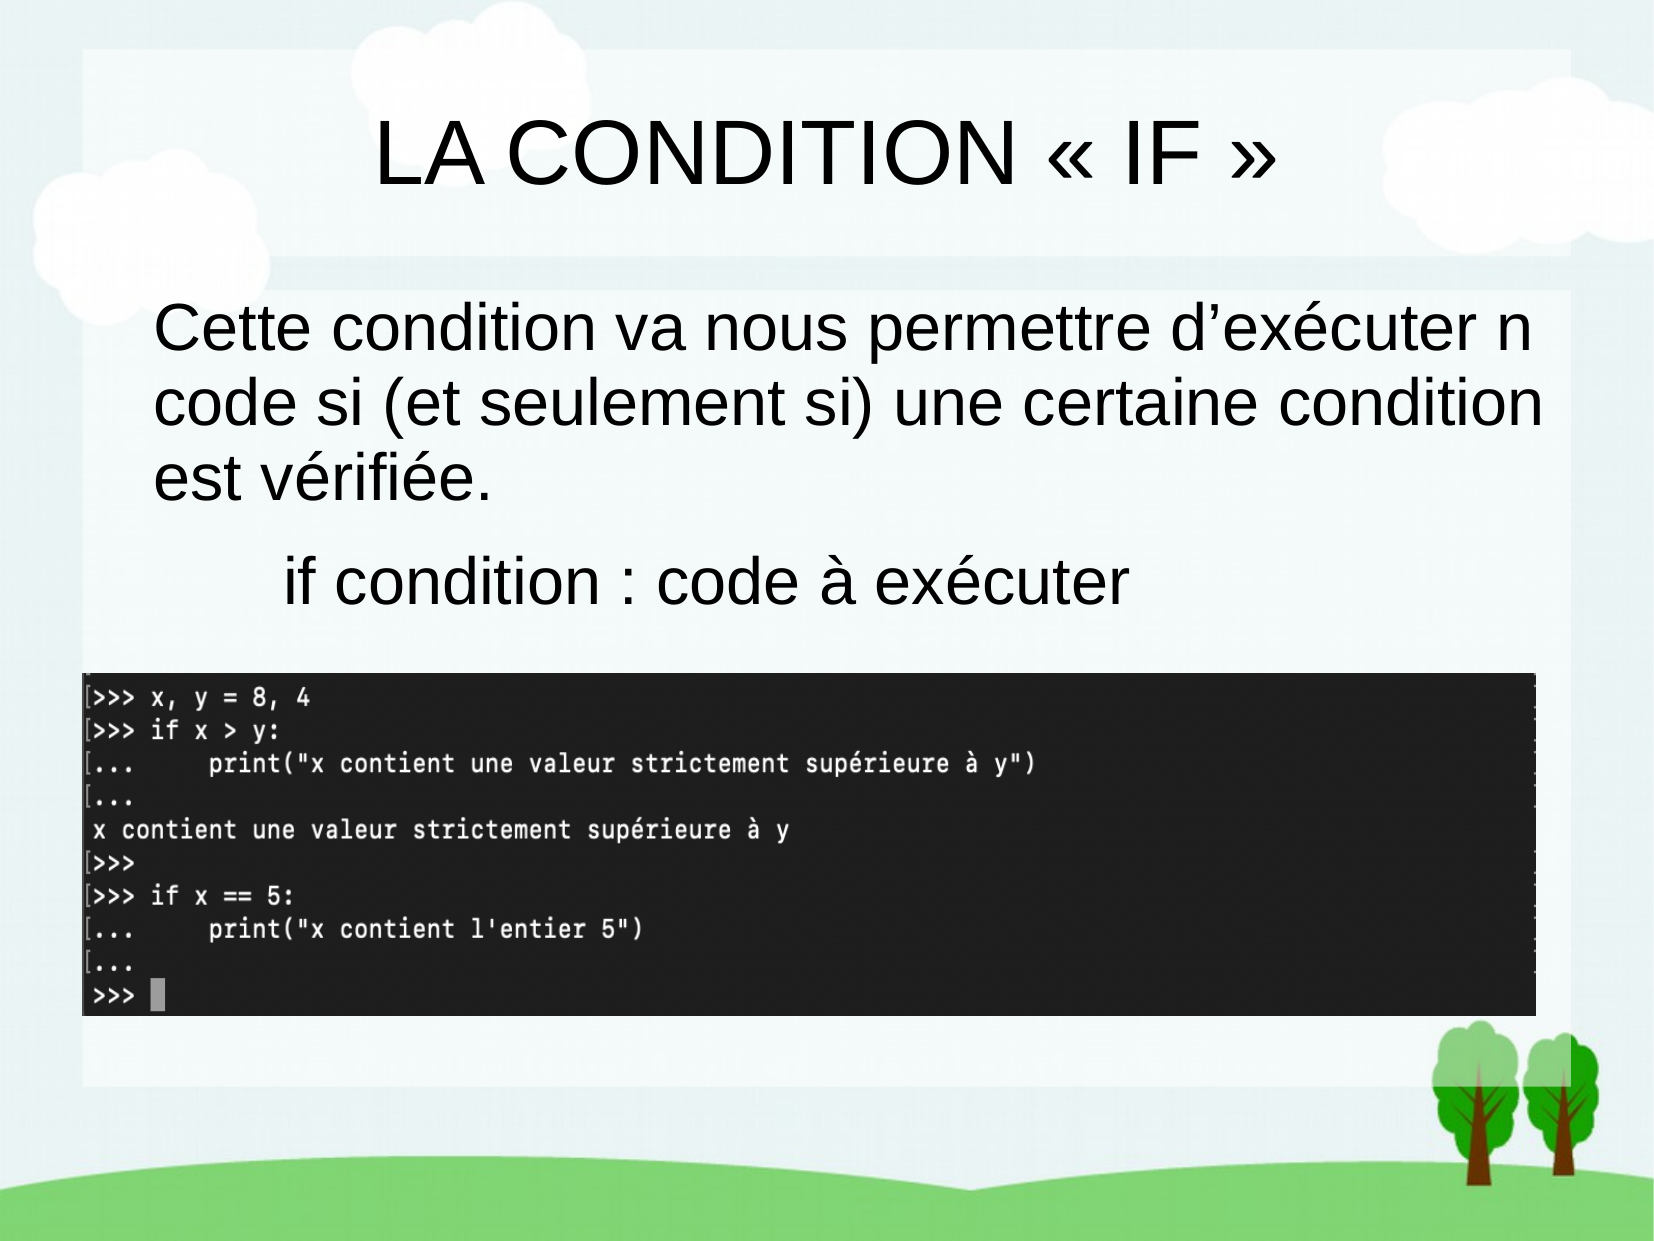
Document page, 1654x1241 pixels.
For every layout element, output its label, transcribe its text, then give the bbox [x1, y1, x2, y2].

list Cette condition va nous permettre d’exécuter n code si (et seulement si) une certaine condition est vérifiée. if condition : code à exécuter [82, 290, 1571, 1087]
title LA CONDITION « IF » [82, 49, 1571, 257]
picture [0, 0, 1654, 1241]
